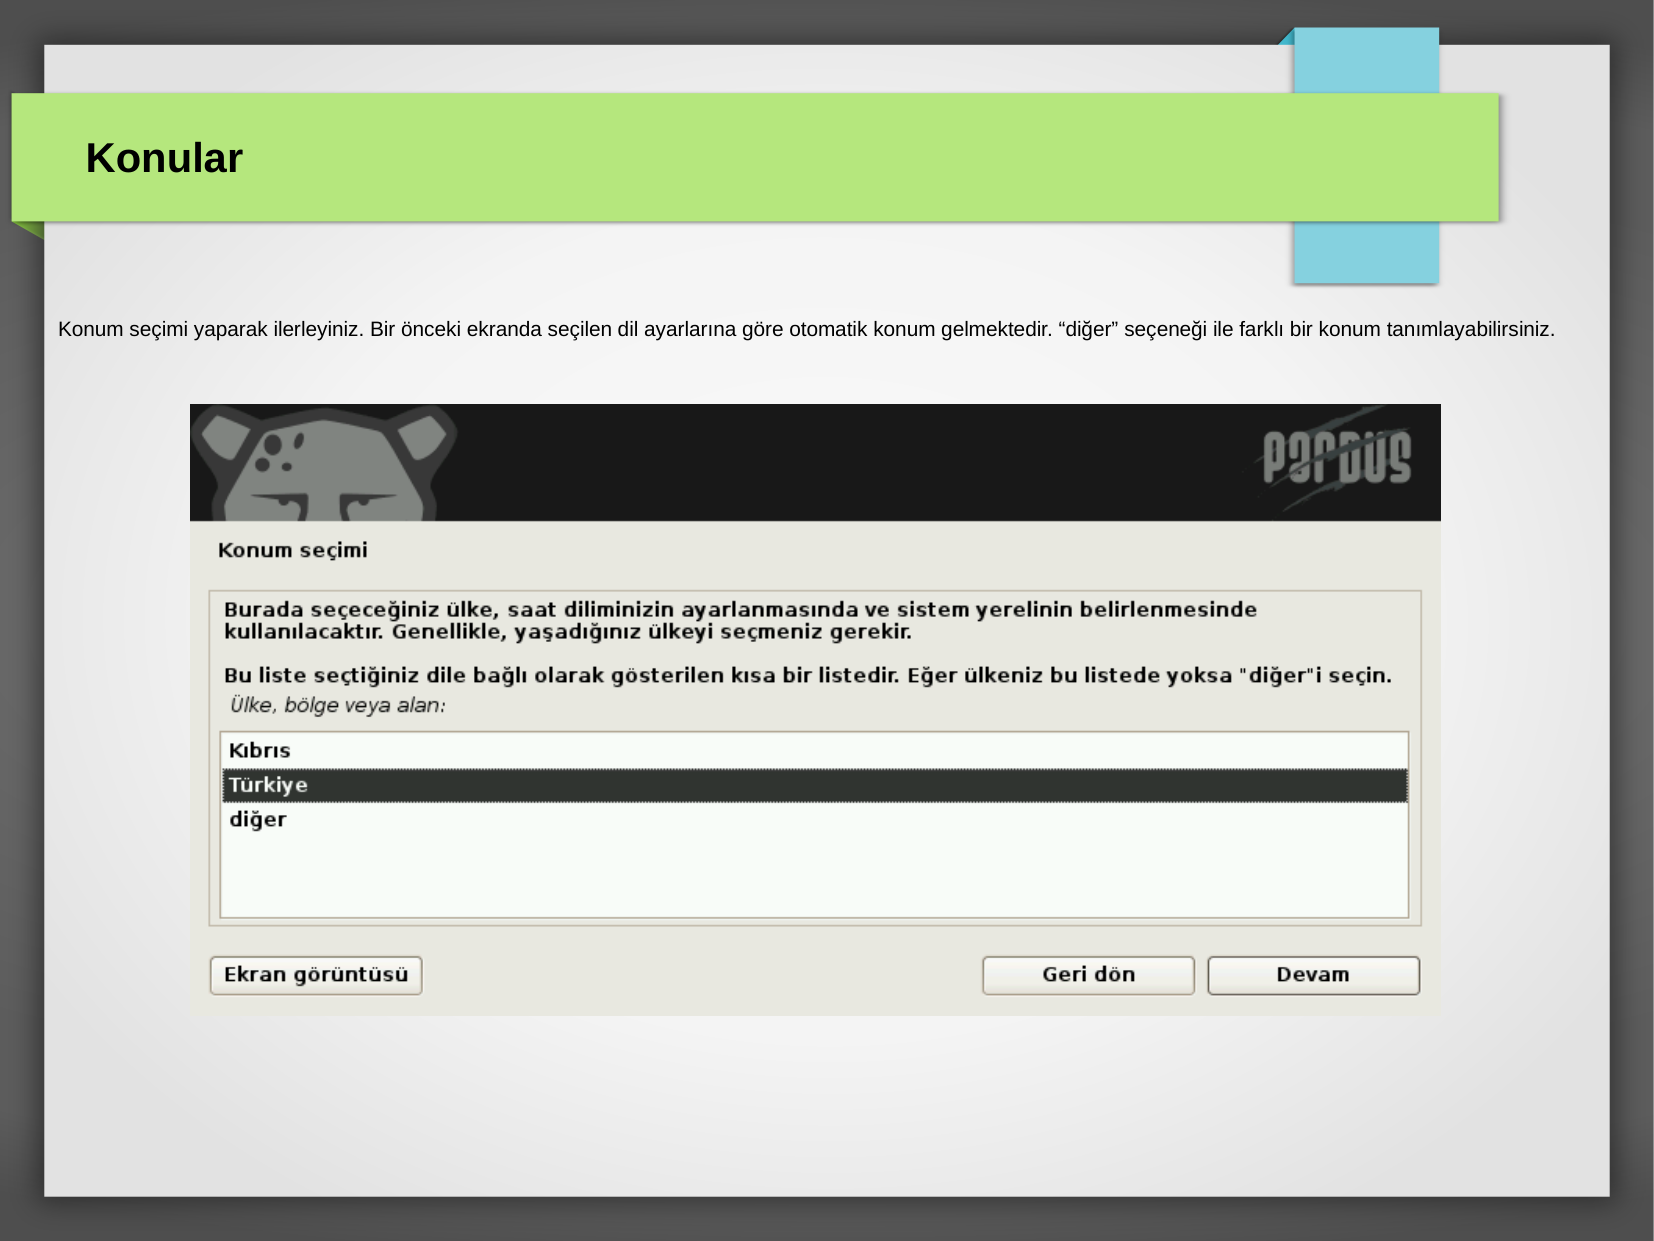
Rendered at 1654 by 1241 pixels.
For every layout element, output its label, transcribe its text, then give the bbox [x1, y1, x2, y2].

text_box Konular [70, 127, 259, 189]
picture [0, 0, 1654, 1241]
text_box Konum seçimi yaparak ilerleyiniz. Bir önceki ekranda seçilen dil ayarlarına göre otomatik konum gelmektedir. “diğer” seçeneği ile farklı bir konum tanımlayabilirsiniz. [43, 310, 1571, 349]
